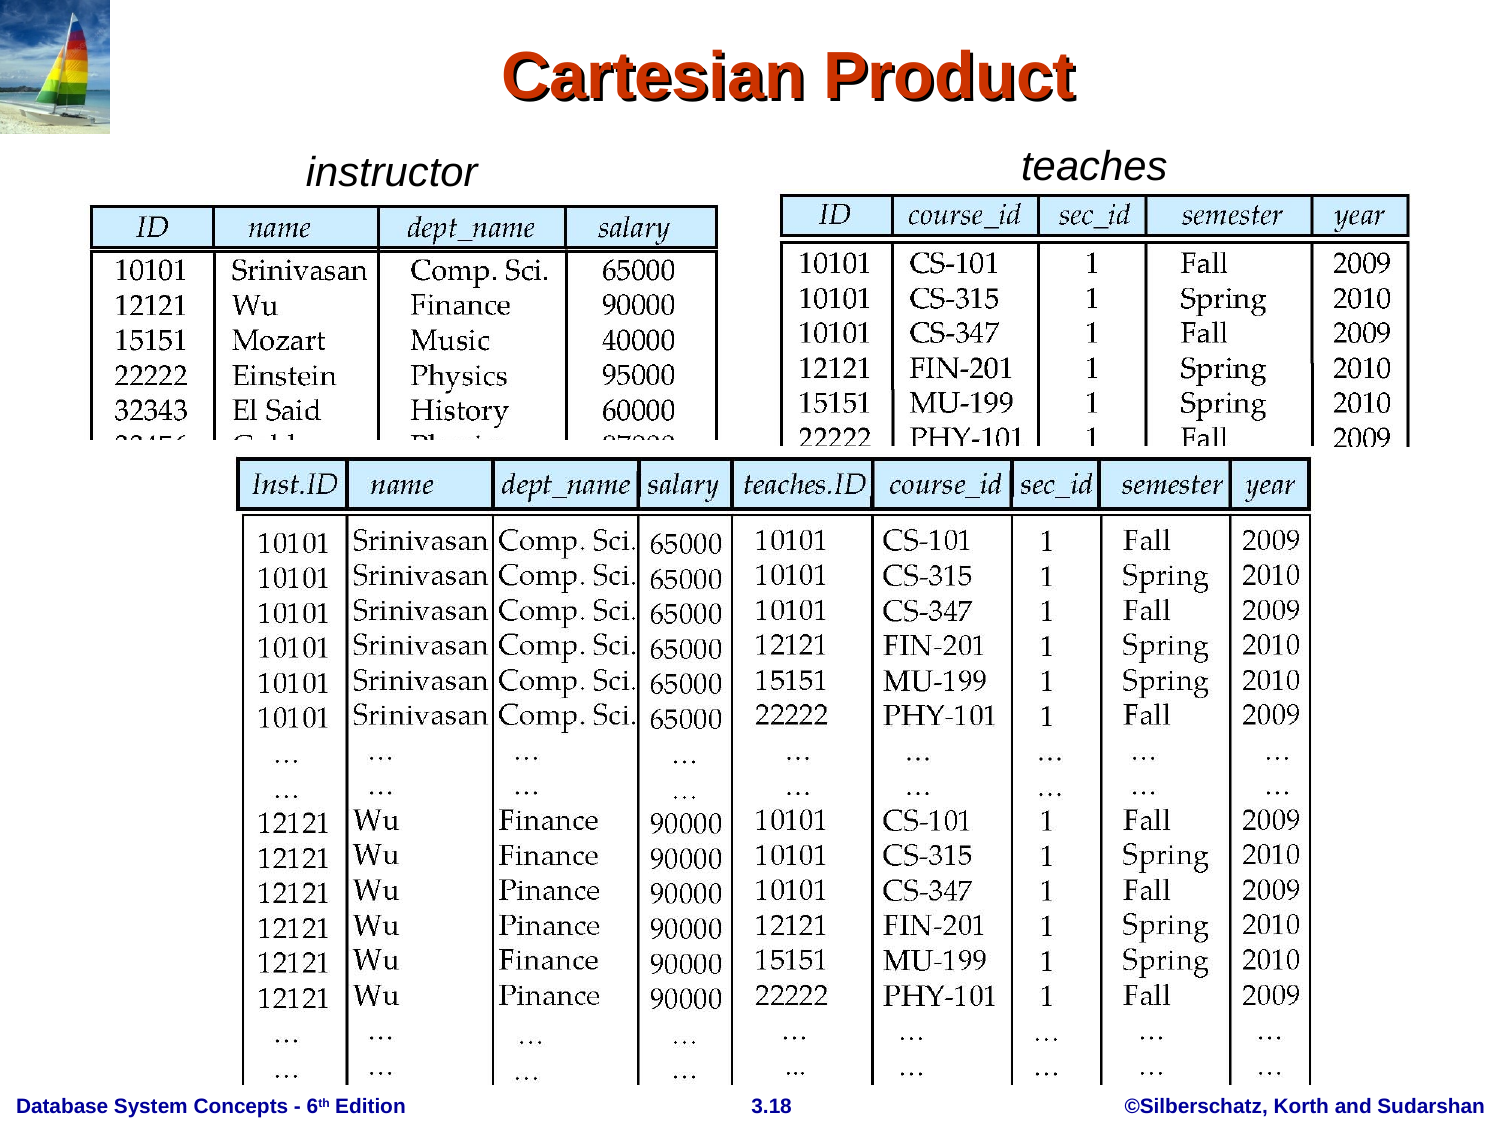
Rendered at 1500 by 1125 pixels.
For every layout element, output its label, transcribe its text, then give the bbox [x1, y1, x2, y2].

text_box instructor [291, 136, 493, 201]
title Cartesian Product [125, 19, 1451, 120]
picture [234, 189, 1413, 1085]
text_box teaches [1006, 131, 1183, 197]
picture [0, 0, 110, 134]
picture [84, 201, 722, 440]
